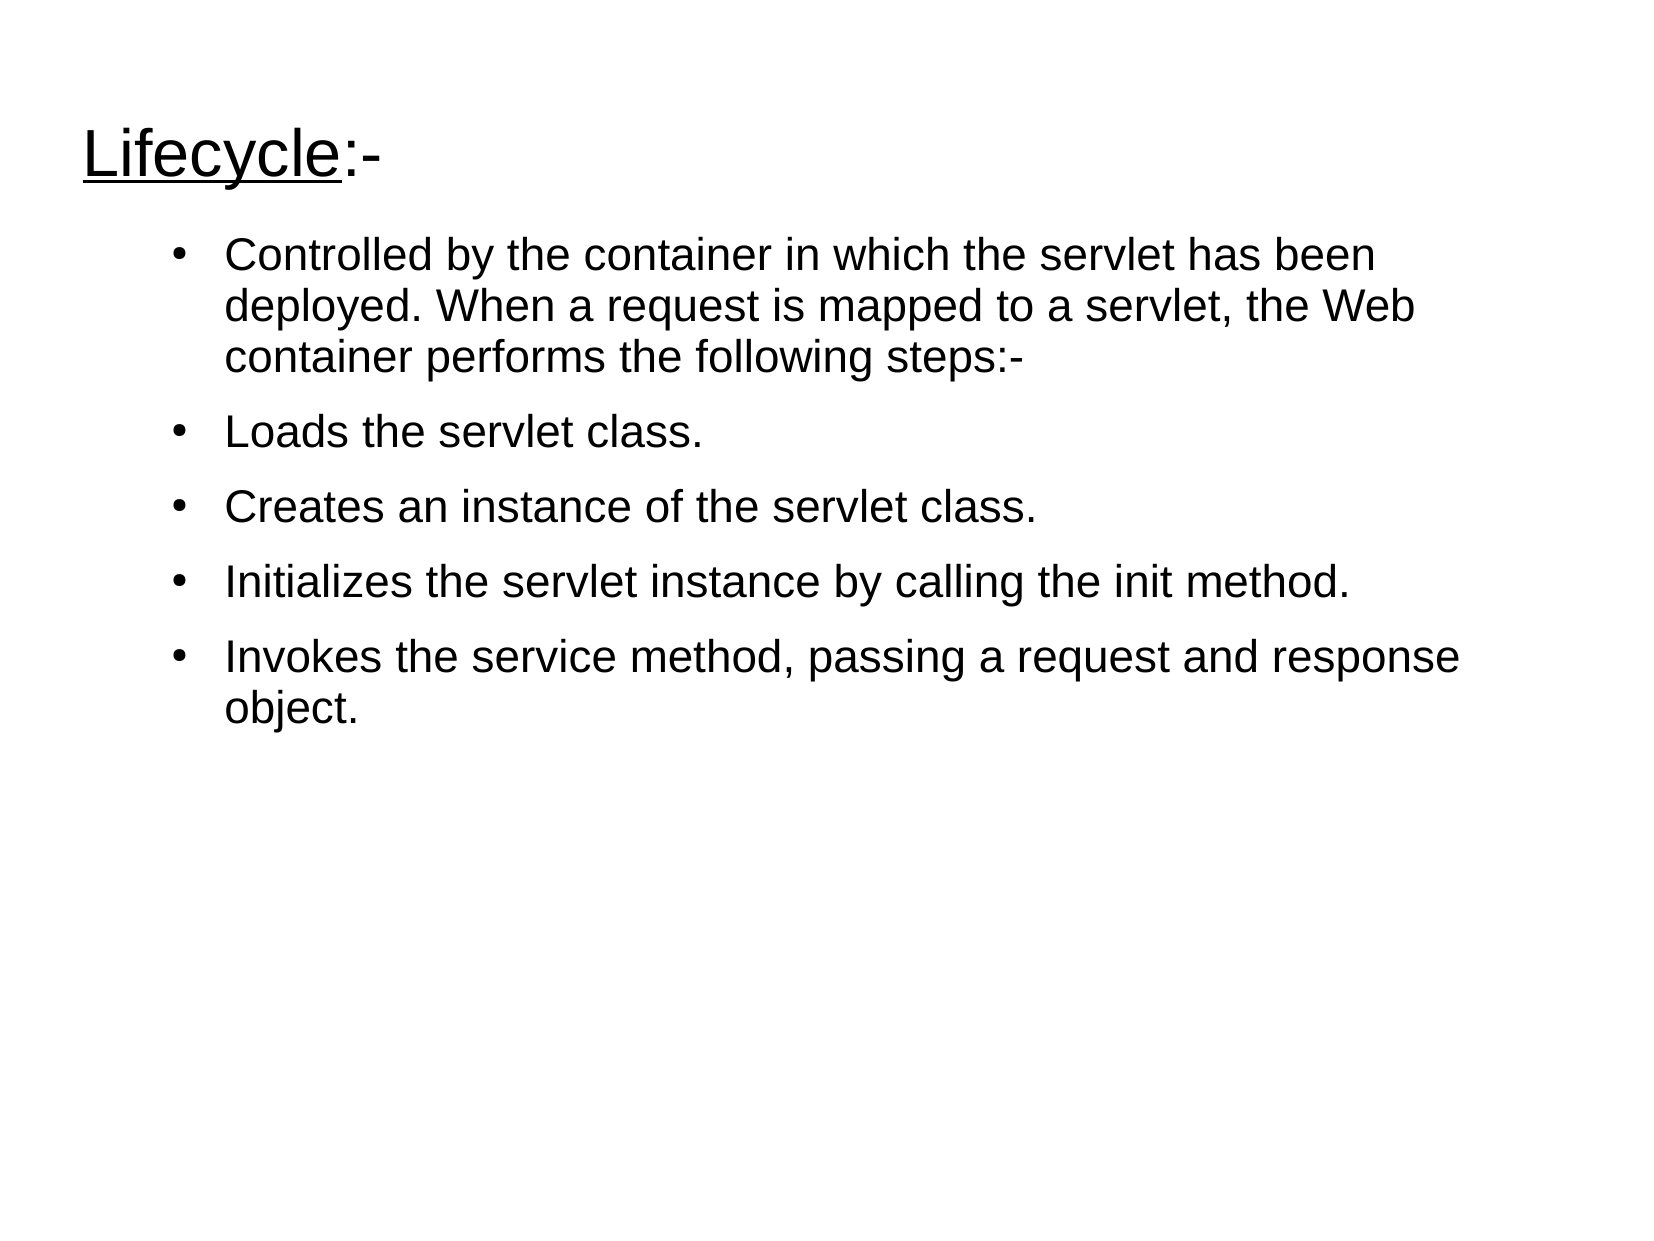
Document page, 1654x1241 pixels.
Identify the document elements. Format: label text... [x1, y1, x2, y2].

list Controlled by the container in which the servlet has been deployed. When a request is mapped to a servlet, the Web container performs the following steps:- Loads the servlet class. Creates an instance of the servlet class. Initializes the servlet instance by calling the init method. Invokes the service method, passing a request and response object. [82, 228, 1571, 1048]
title Lifecycle:- [82, 49, 1571, 228]
